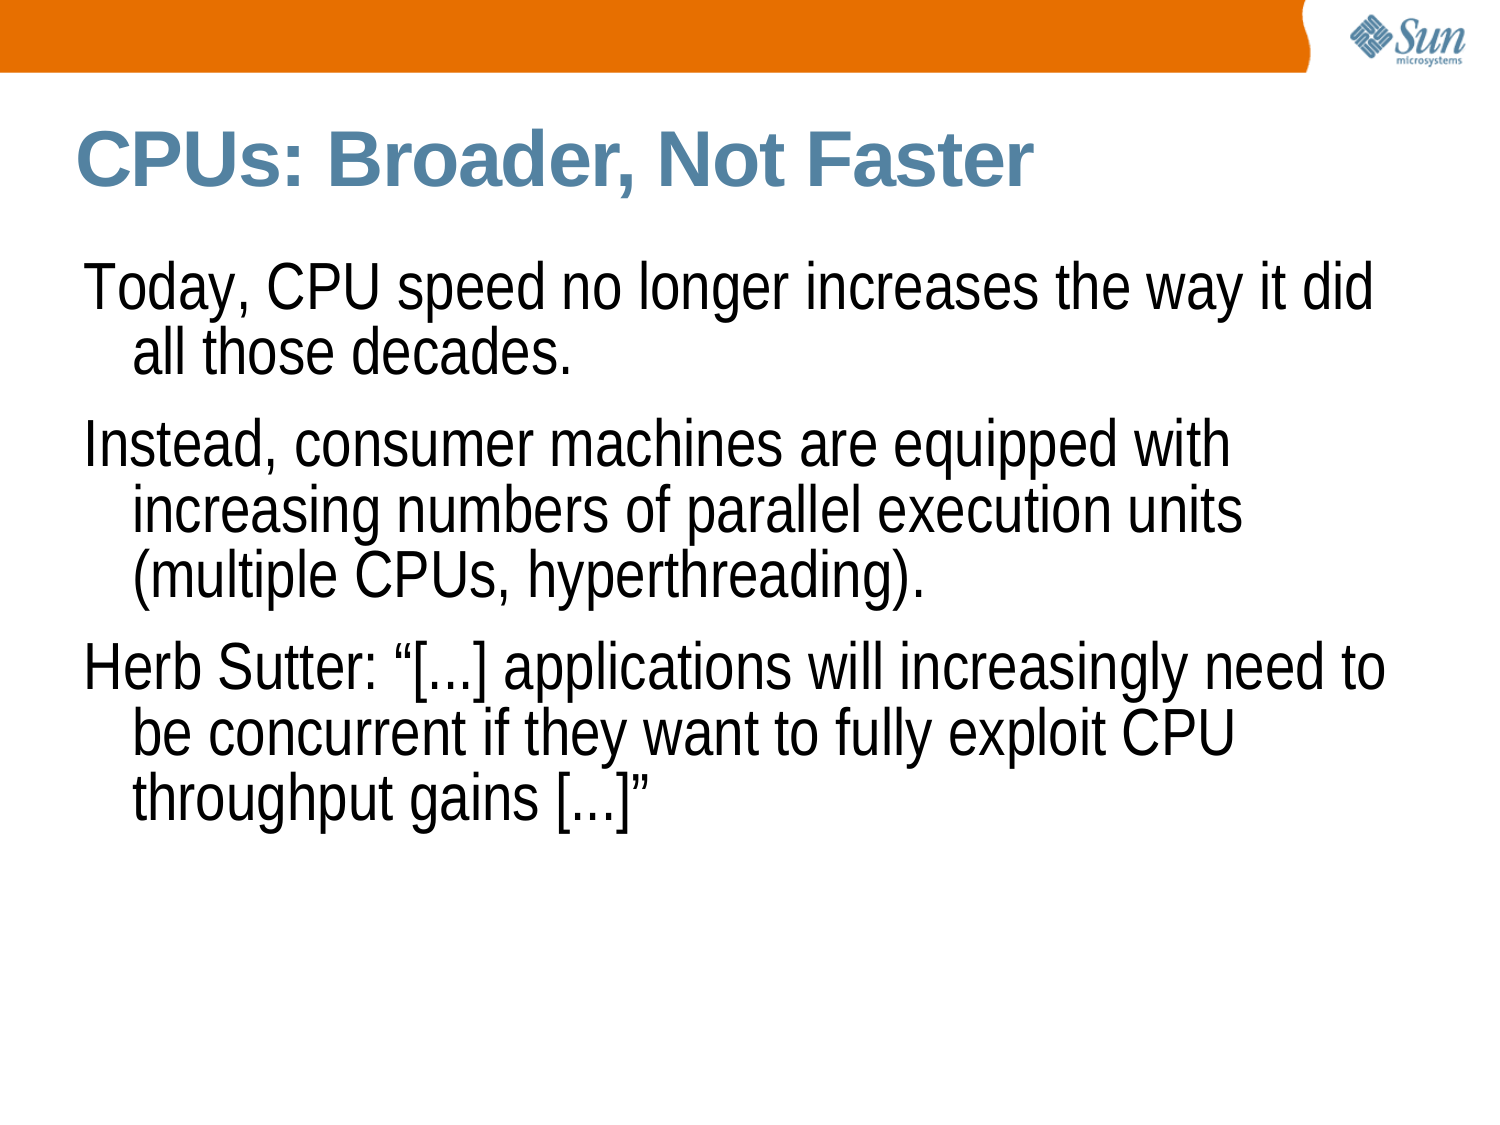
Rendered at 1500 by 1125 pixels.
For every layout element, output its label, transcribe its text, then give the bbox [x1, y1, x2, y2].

title CPUs: Broader, Not Faster [75, 122, 1438, 227]
list Today, CPU speed no longer increases the way it did all those decades. Instead, consumer machines are equipped with increasing numbers of parallel execution units (multiple CPUs, hyperthreading). Herb Sutter: “[...] applications will increasingly need to be concurrent if they want to fully exploit CPU throughput gains [...]” [64, 257, 1402, 1017]
picture [0, 0, 1500, 75]
